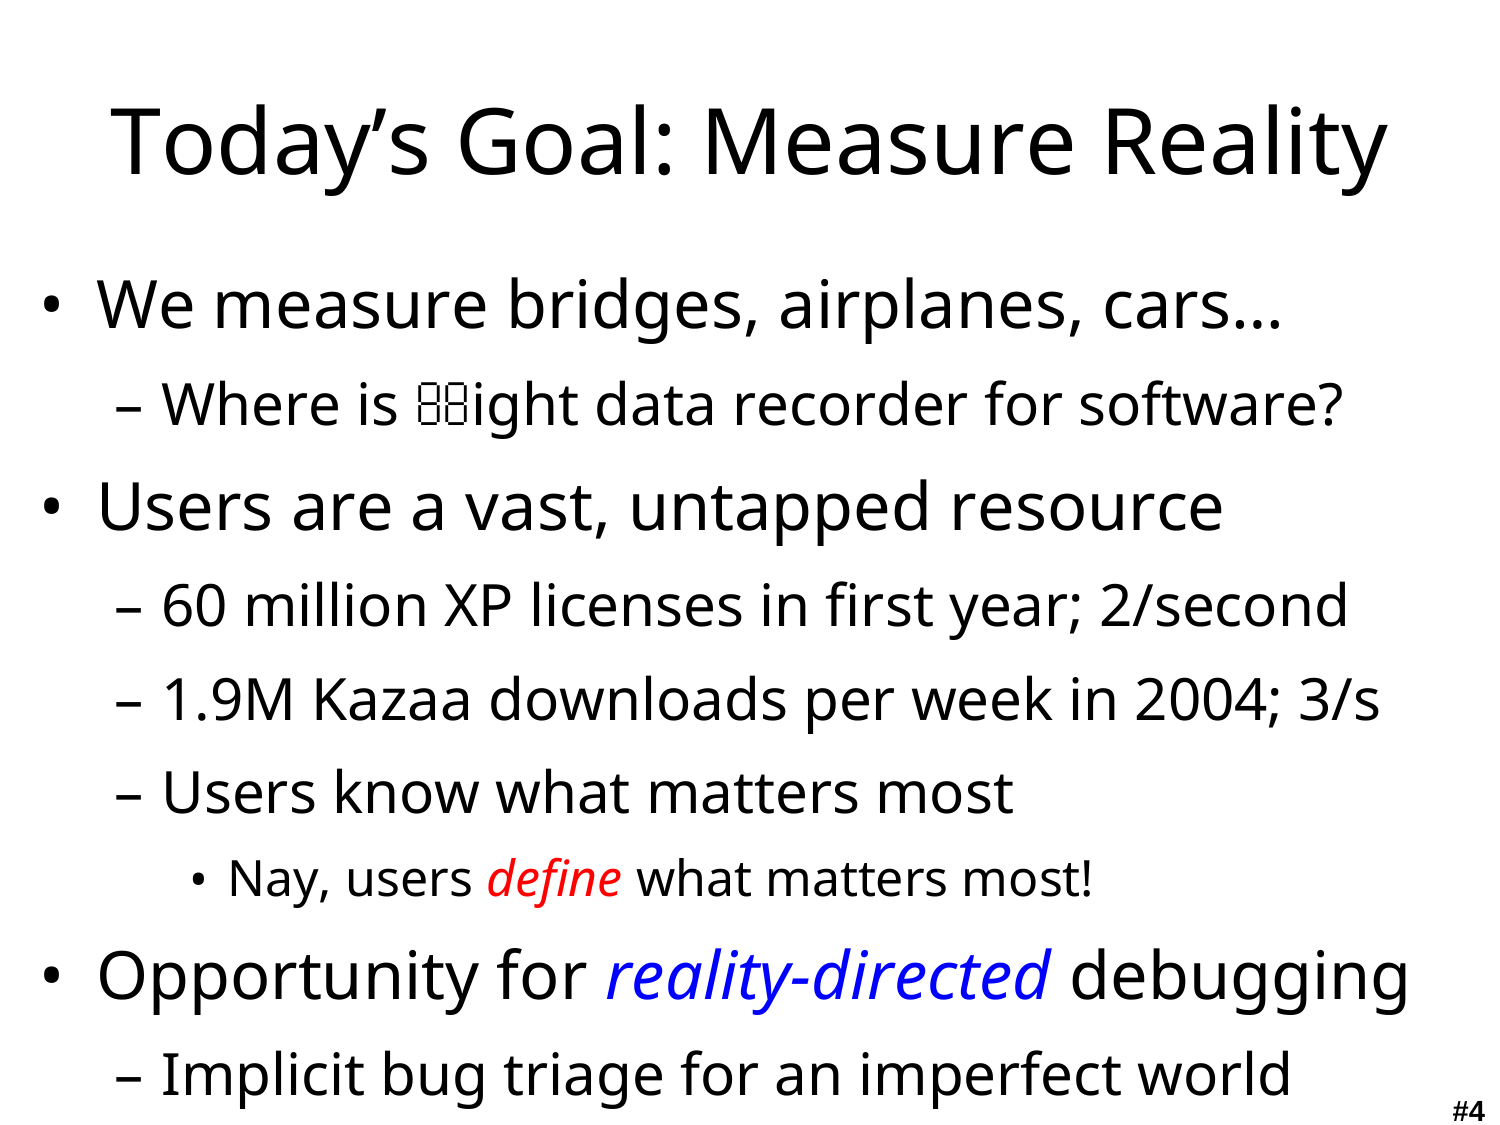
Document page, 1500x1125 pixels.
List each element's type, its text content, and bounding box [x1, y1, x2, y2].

title Today’s Goal: Measure Reality [24, 45, 1476, 233]
list We measure bridges, airplanes, cars… Where is ight data recorder for software? Users are a vast, untapped resource 60 million XP licenses in first year; 2/second 1.9M Kazaa downloads per week in 2004; 3/s Users know what matters most Nay, users define what matters most! Opportunity for reality-directed debugging Implicit bug triage for an imperfect world [24, 249, 1476, 1088]
